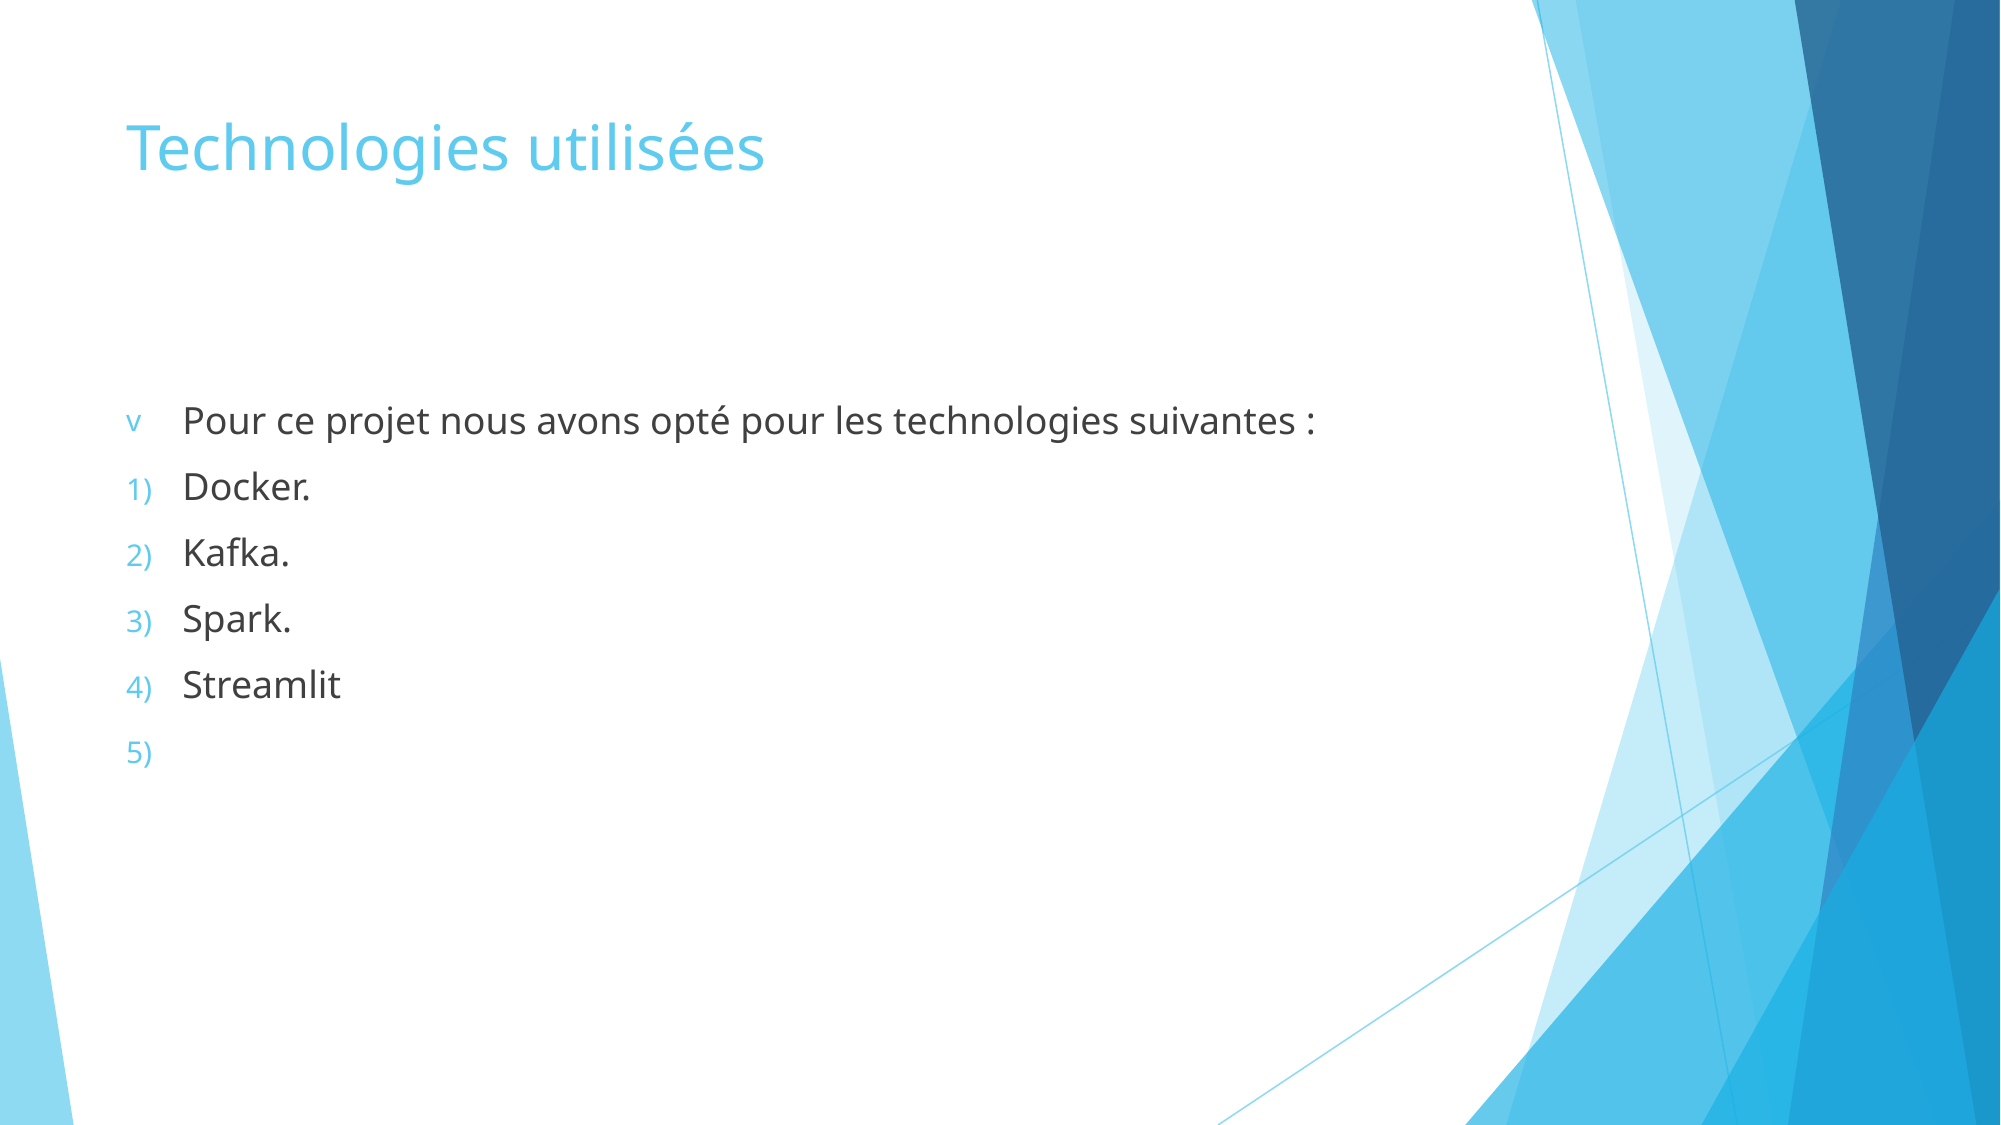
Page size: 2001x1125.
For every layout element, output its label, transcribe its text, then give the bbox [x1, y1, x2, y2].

title Technologies utilisées [111, 99, 1522, 317]
list Pour ce projet nous avons opté pour les technologies suivantes : Docker. Kafka. Spark. Streamlit [111, 389, 1522, 736]
